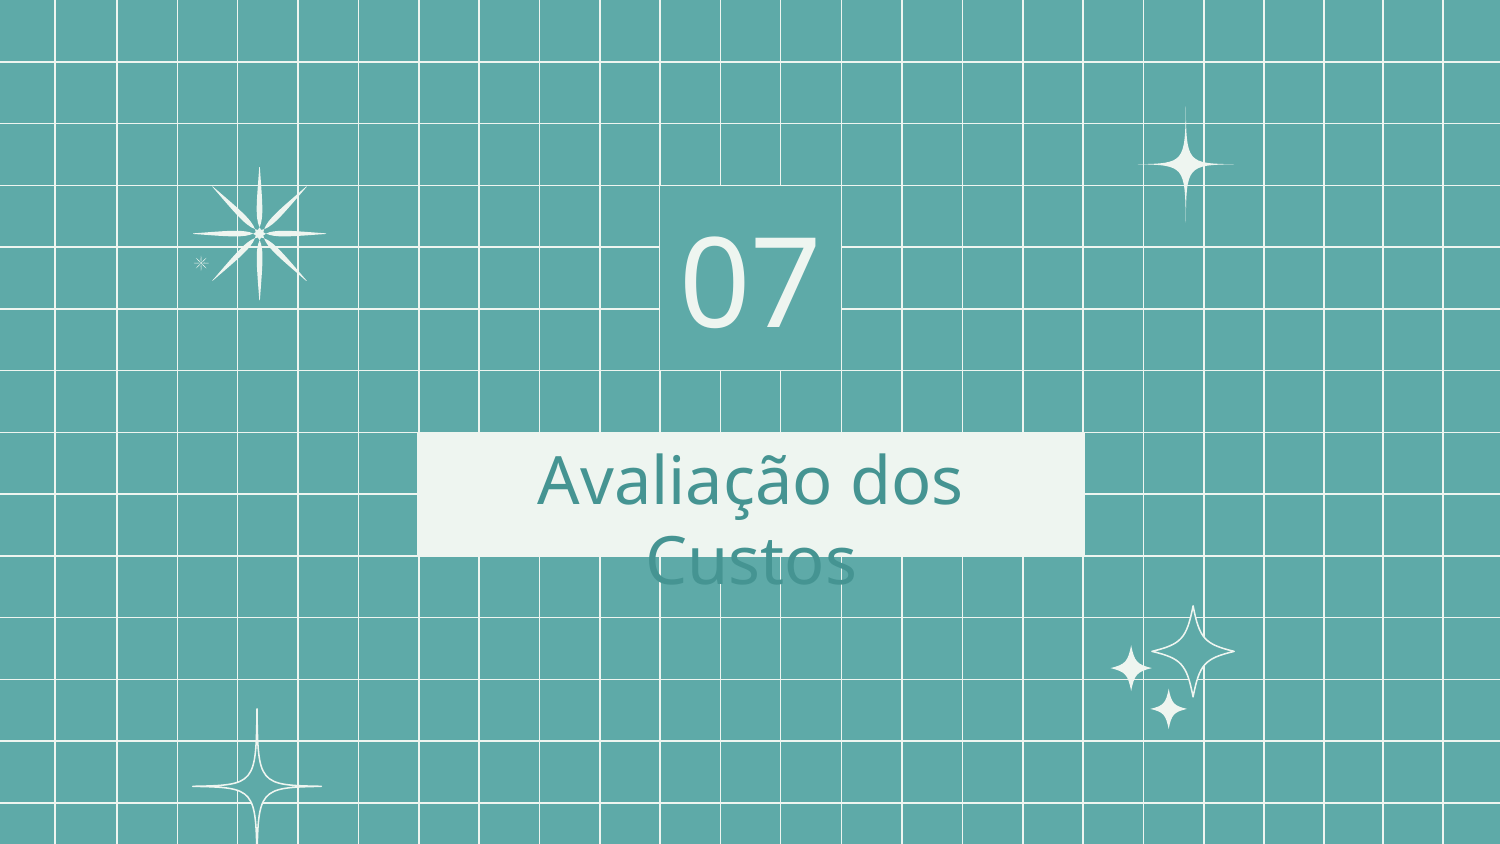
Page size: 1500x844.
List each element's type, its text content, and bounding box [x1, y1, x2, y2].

text_box [1137, 106, 1235, 223]
title Avaliação dos Custos [417, 432, 1085, 557]
text_box [1151, 605, 1235, 697]
text_box [1110, 645, 1152, 692]
text_box [1150, 688, 1188, 730]
text_box [193, 255, 209, 271]
text_box [193, 167, 327, 301]
title 07 [659, 185, 842, 371]
